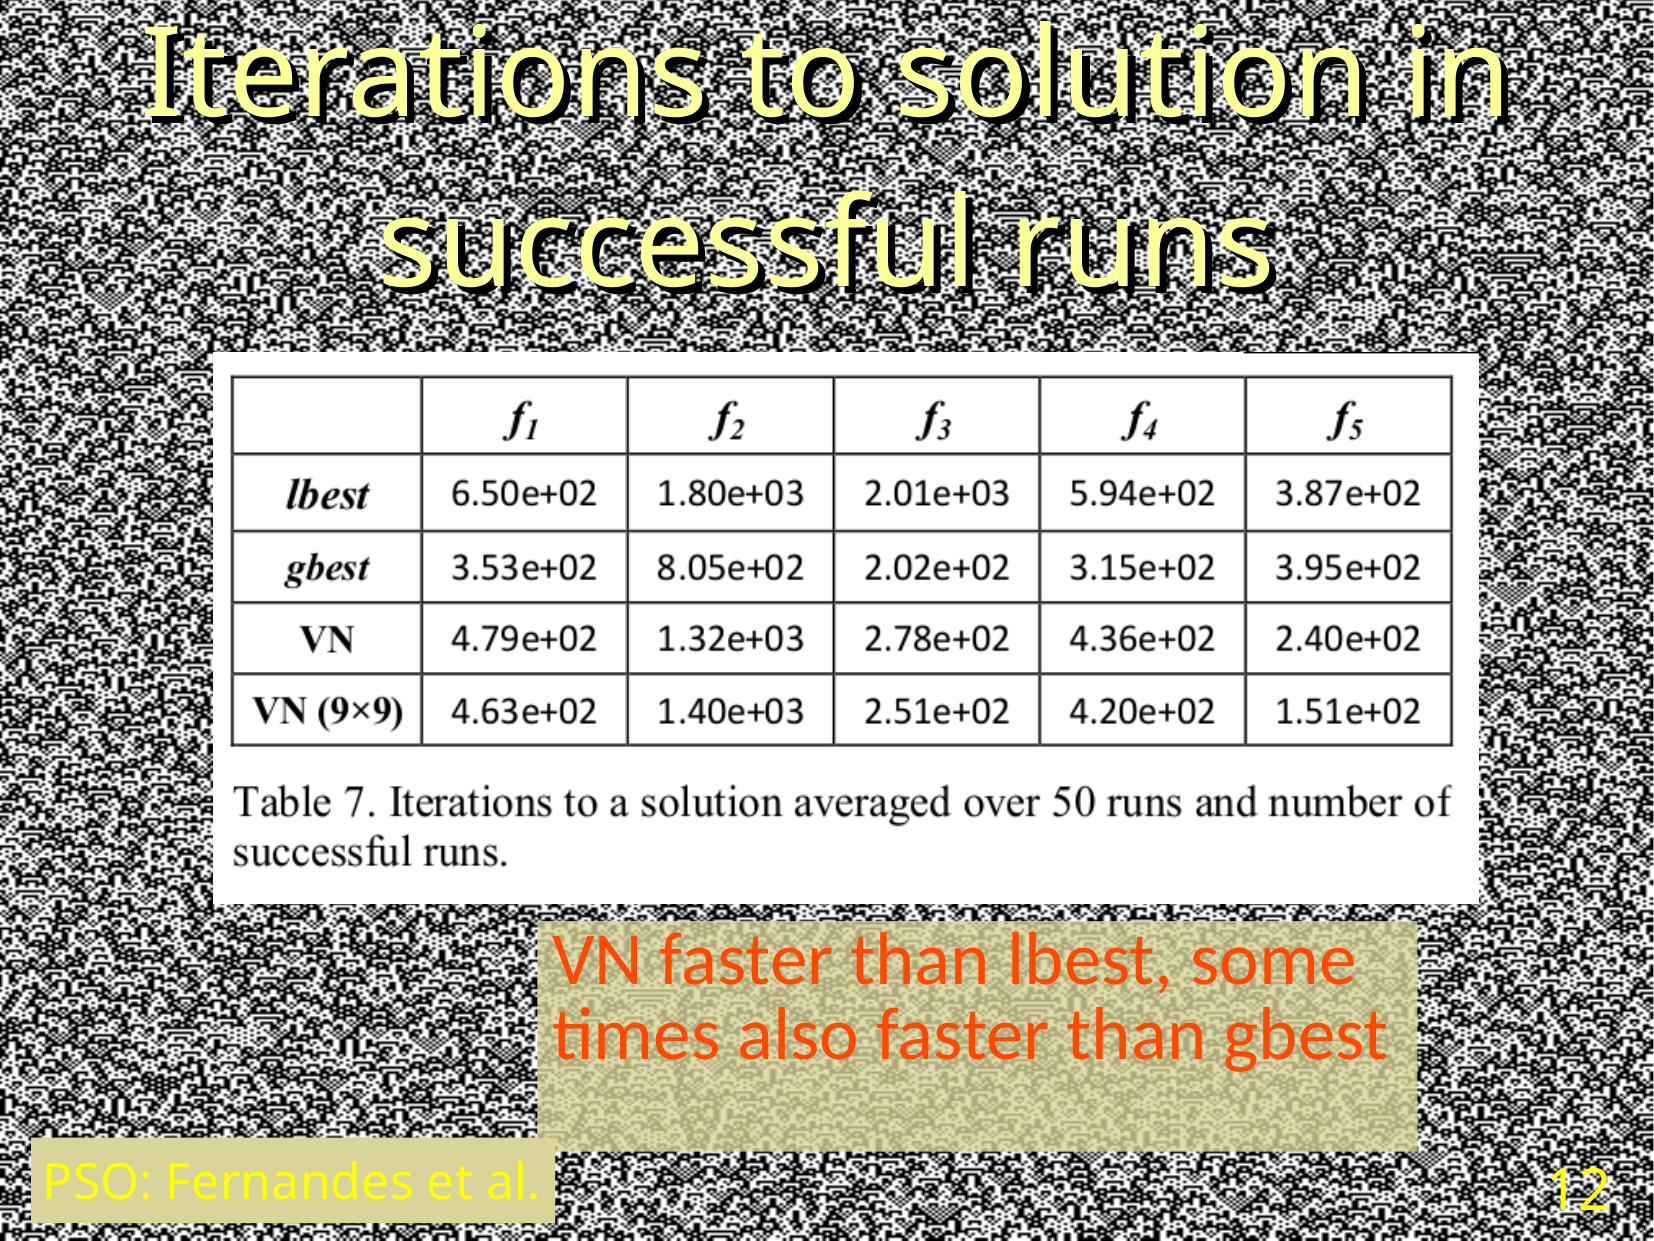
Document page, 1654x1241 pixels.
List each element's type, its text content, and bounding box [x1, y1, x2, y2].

picture [0, 0, 1654, 1241]
text_box VN faster than lbest, some times also faster than gbest [537, 921, 1418, 1152]
title Iterations to solution in successful runs [82, 2, 1571, 304]
